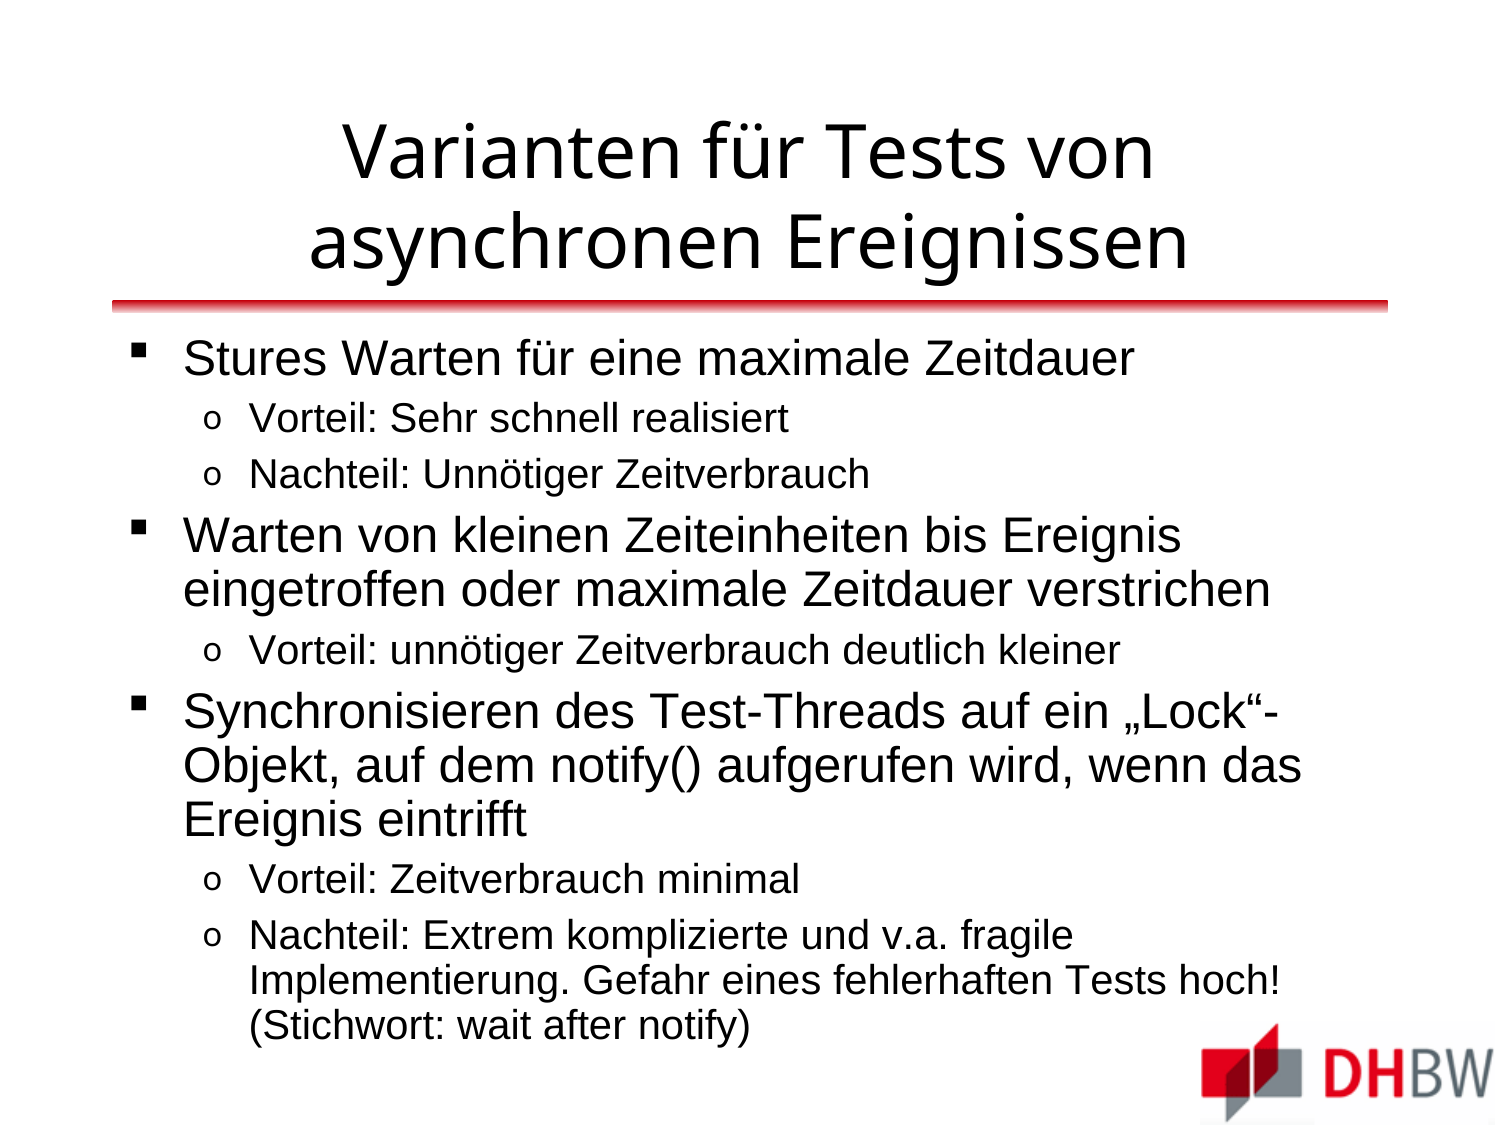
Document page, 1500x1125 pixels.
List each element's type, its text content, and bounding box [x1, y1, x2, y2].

list Stures Warten für eine maximale Zeitdauer Vorteil: Sehr schnell realisiert Nachteil: Unnötiger Zeitverbrauch Warten von kleinen Zeiteinheiten bis Ereignis eingetroffen oder maximale Zeitdauer verstrichen Vorteil: unnötiger Zeitverbrauch deutlich kleiner Synchronisieren des Test-Threads auf ein „Lock“-Objekt, auf dem notify() aufgerufen wird, wenn das Ereignis eintrifft Vorteil: Zeitverbrauch minimal Nachteil: Extrem komplizierte und v.a. fragile Implementierung. Gefahr eines fehlerhaften Tests hoch! (Stichwort: wait after notify) [112, 324, 1388, 1057]
title Varianten für Tests von asynchronen Ereignissen [112, 76, 1388, 312]
picture [1200, 1021, 1495, 1125]
